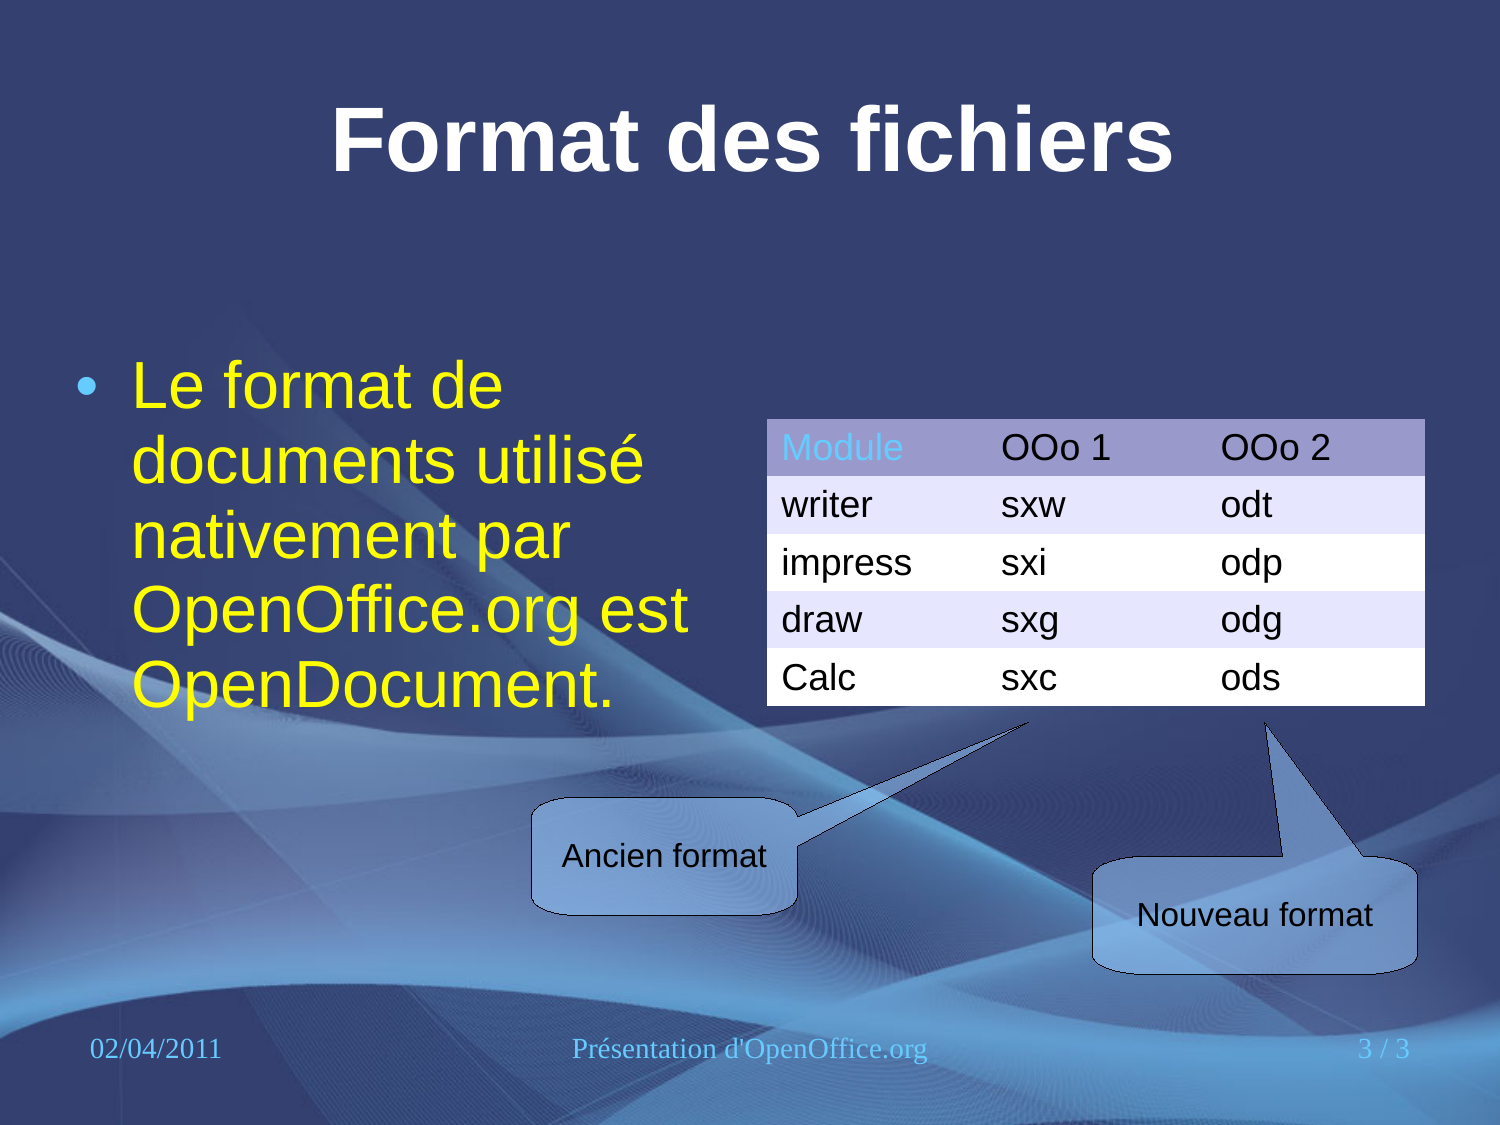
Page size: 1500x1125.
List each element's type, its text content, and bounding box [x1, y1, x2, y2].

table_header OOo 1 [986, 419, 1206, 476]
table_cell writer [767, 476, 986, 534]
table_cell sxw [986, 476, 1206, 534]
table_cell Calc [767, 648, 986, 706]
table_cell draw [767, 591, 986, 648]
table_cell odt [1206, 476, 1425, 534]
table_header Module [767, 419, 986, 476]
table_cell sxc [986, 648, 1206, 706]
table_cell impress [767, 534, 986, 591]
text_box Ancien format [531, 722, 1029, 916]
table_cell ods [1206, 648, 1425, 706]
table_cell odg [1206, 591, 1425, 648]
table_header OOo 2 [1206, 419, 1425, 476]
table_cell odp [1206, 534, 1425, 591]
table_cell sxg [986, 591, 1206, 648]
table_cell sxi [986, 534, 1206, 591]
list Le format de documents utilisé nativement par OpenOffice.org est OpenDocument. [75, 348, 734, 777]
title Format des fichiers [59, 19, 1447, 261]
picture [0, 0, 1500, 1125]
text_box Nouveau format [1092, 722, 1418, 975]
